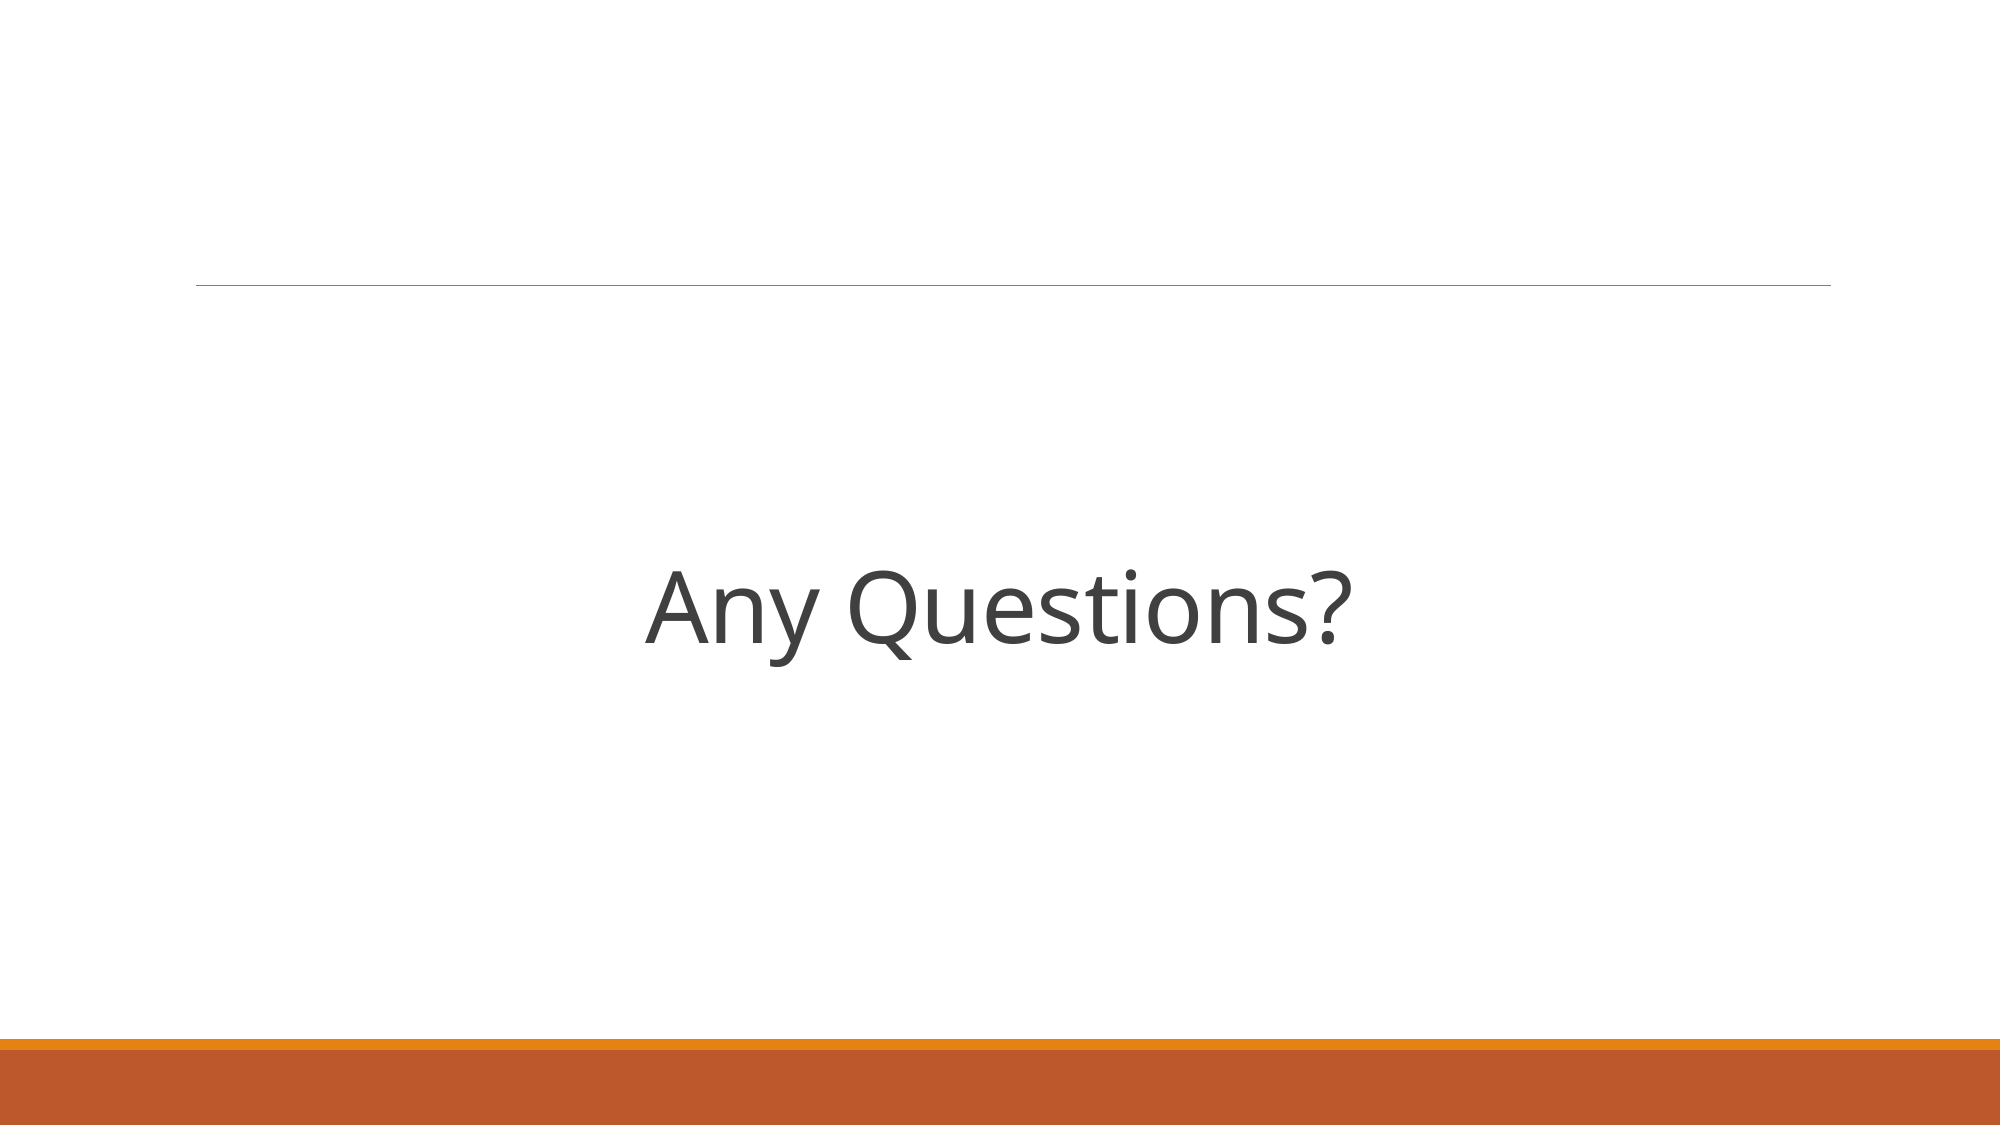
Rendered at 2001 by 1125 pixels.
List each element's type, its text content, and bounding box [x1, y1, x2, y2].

title Any Questions? [137, 453, 1863, 672]
